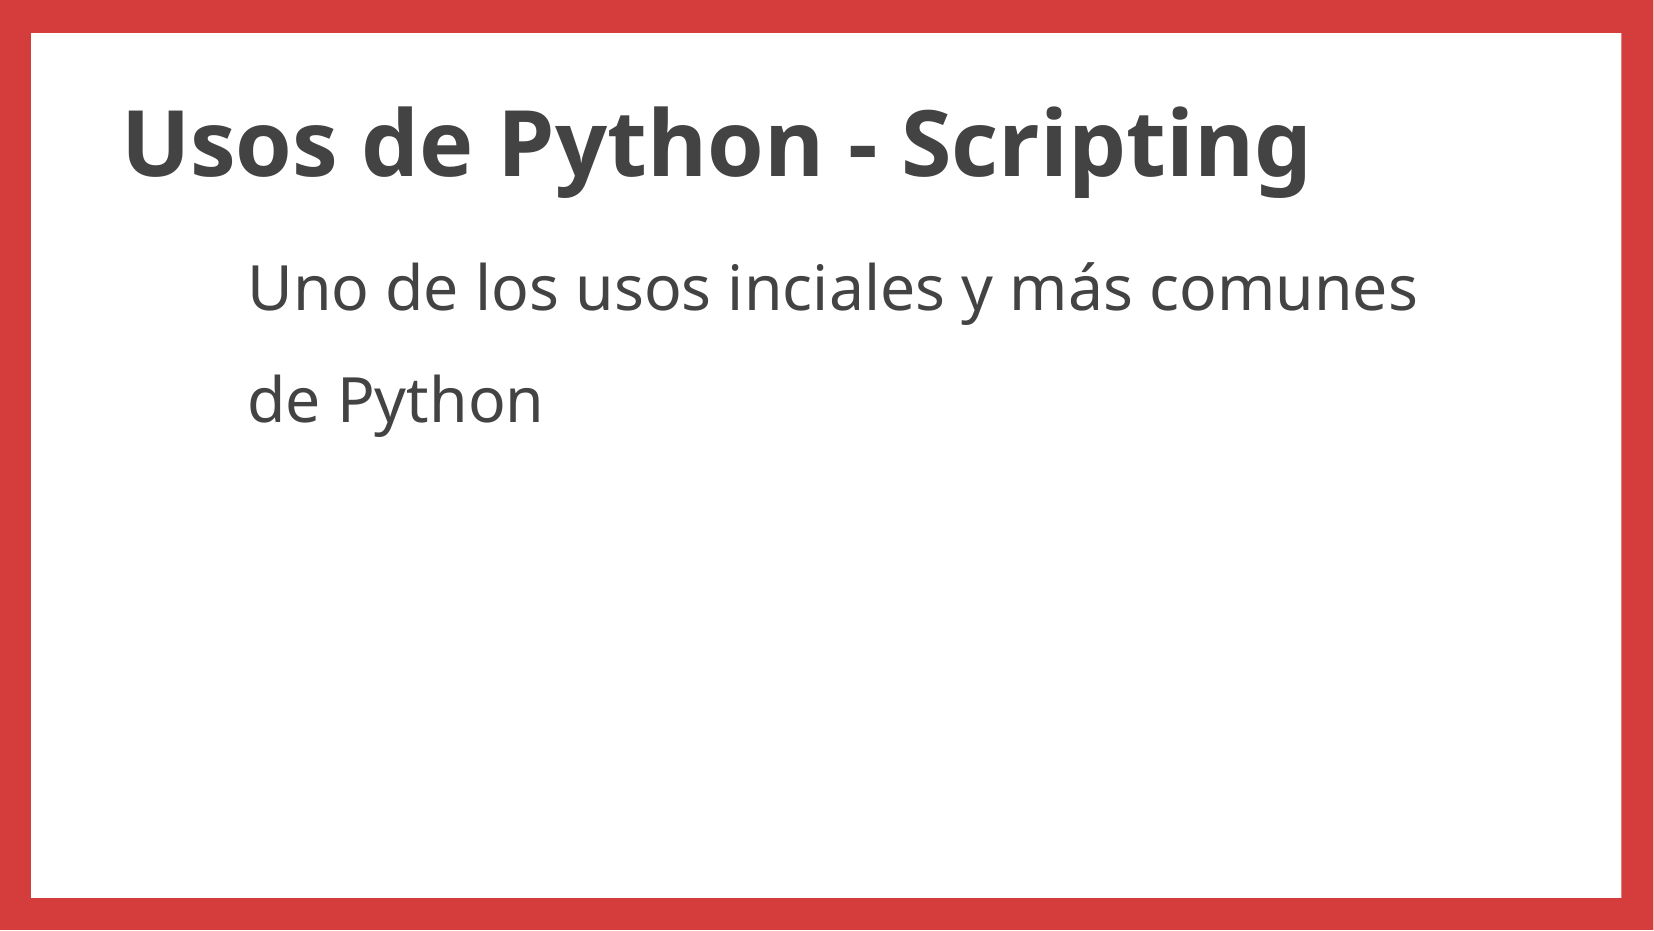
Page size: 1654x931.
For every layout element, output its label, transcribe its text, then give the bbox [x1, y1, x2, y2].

list Uno de los usos inciales y más comunes de Python [157, 203, 1497, 809]
title Usos de Python - Scripting [106, 54, 1583, 239]
